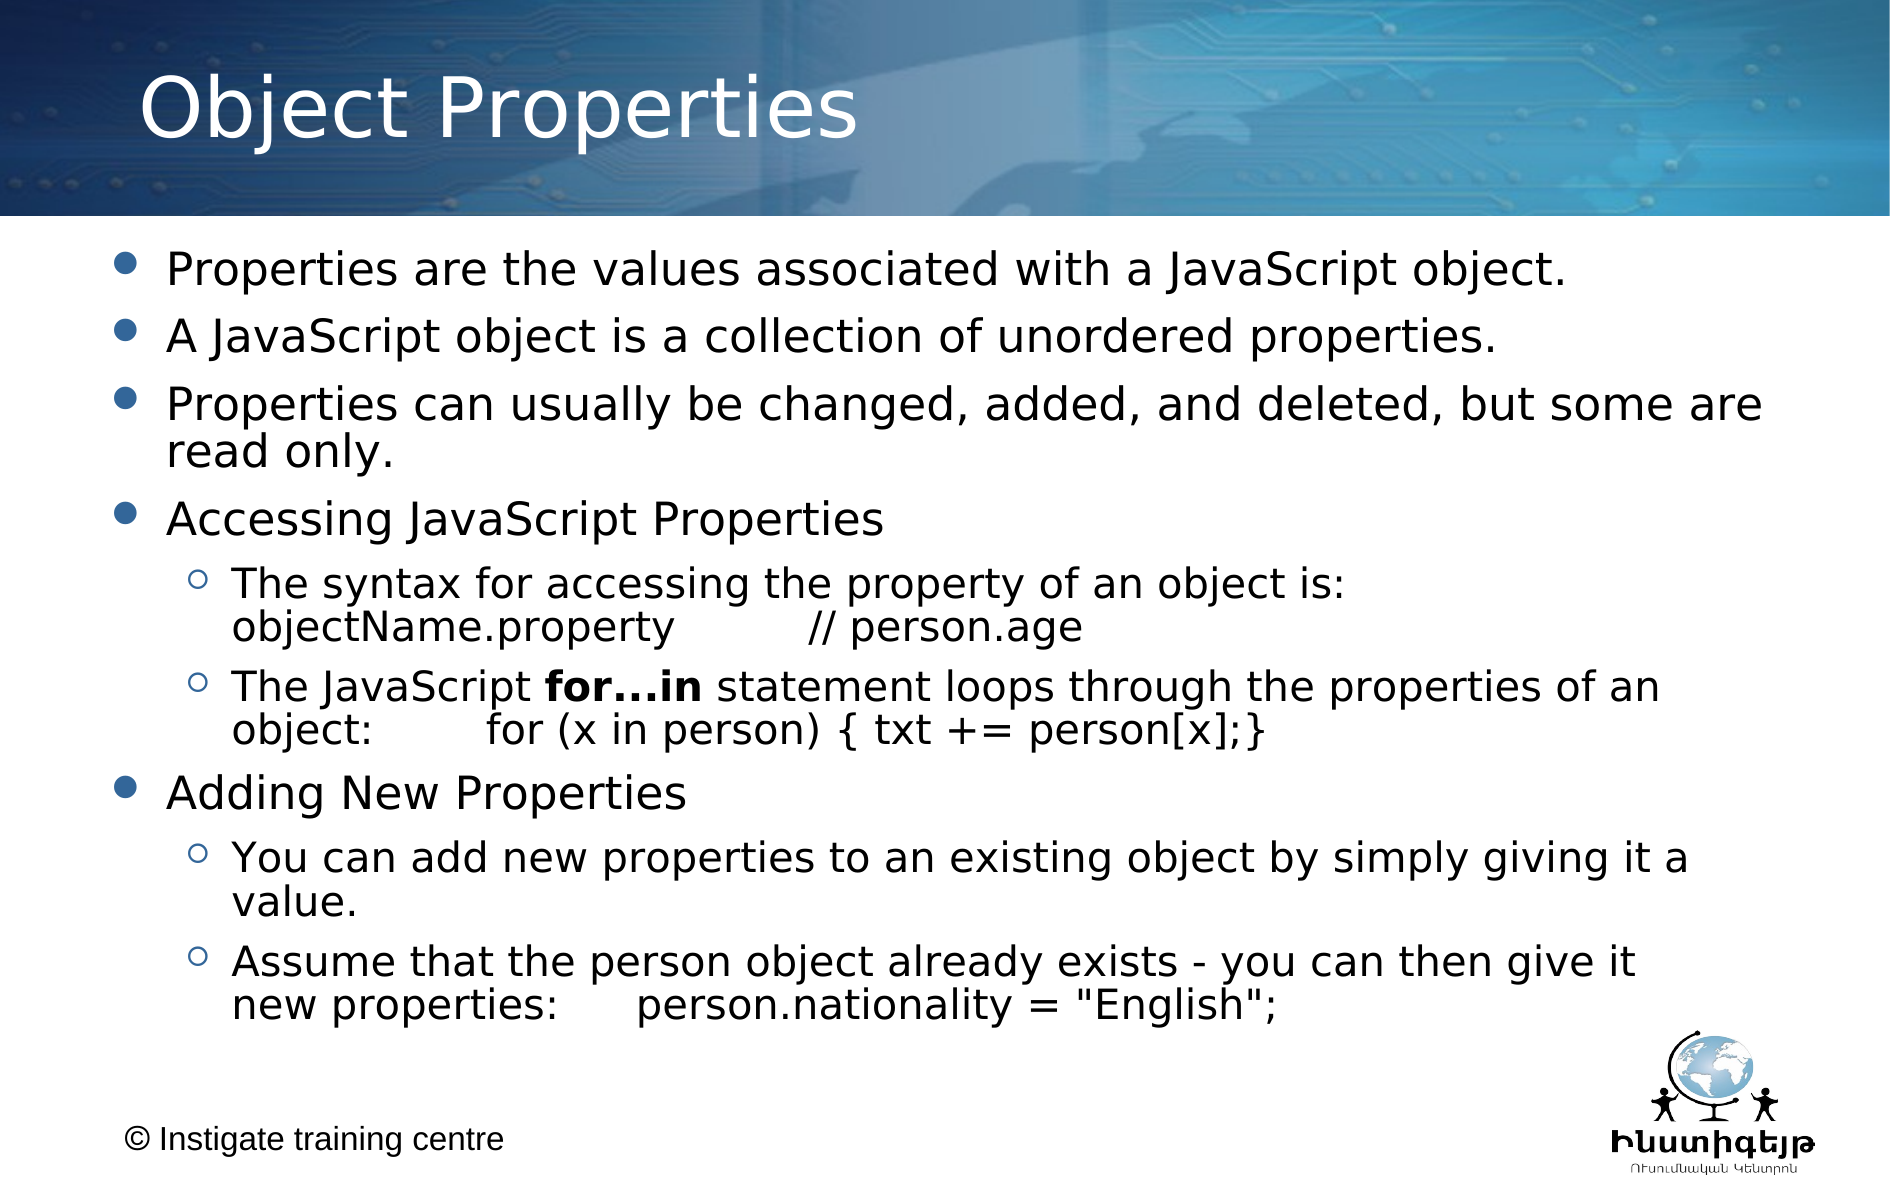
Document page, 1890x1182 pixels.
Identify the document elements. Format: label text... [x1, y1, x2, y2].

picture [1612, 1030, 1815, 1175]
picture [0, 0, 1890, 216]
list Properties are the values associated with a JavaScript object. A JavaScript object is a collection of unordered properties. Properties can usually be changed, added, and deleted, but some are read only. Accessing JavaScript Properties The syntax for accessing the property of an object is: objectName.property // person.age The JavaScript for...in statement loops through the properties of an object: for (x in person) { txt += person[x];} Adding New Properties You can add new properties to an existing object by simply giving it a value. Assume that the person object already exists - you can then give it new properties: person.nationality = "English"; [110, 247, 1801, 276]
